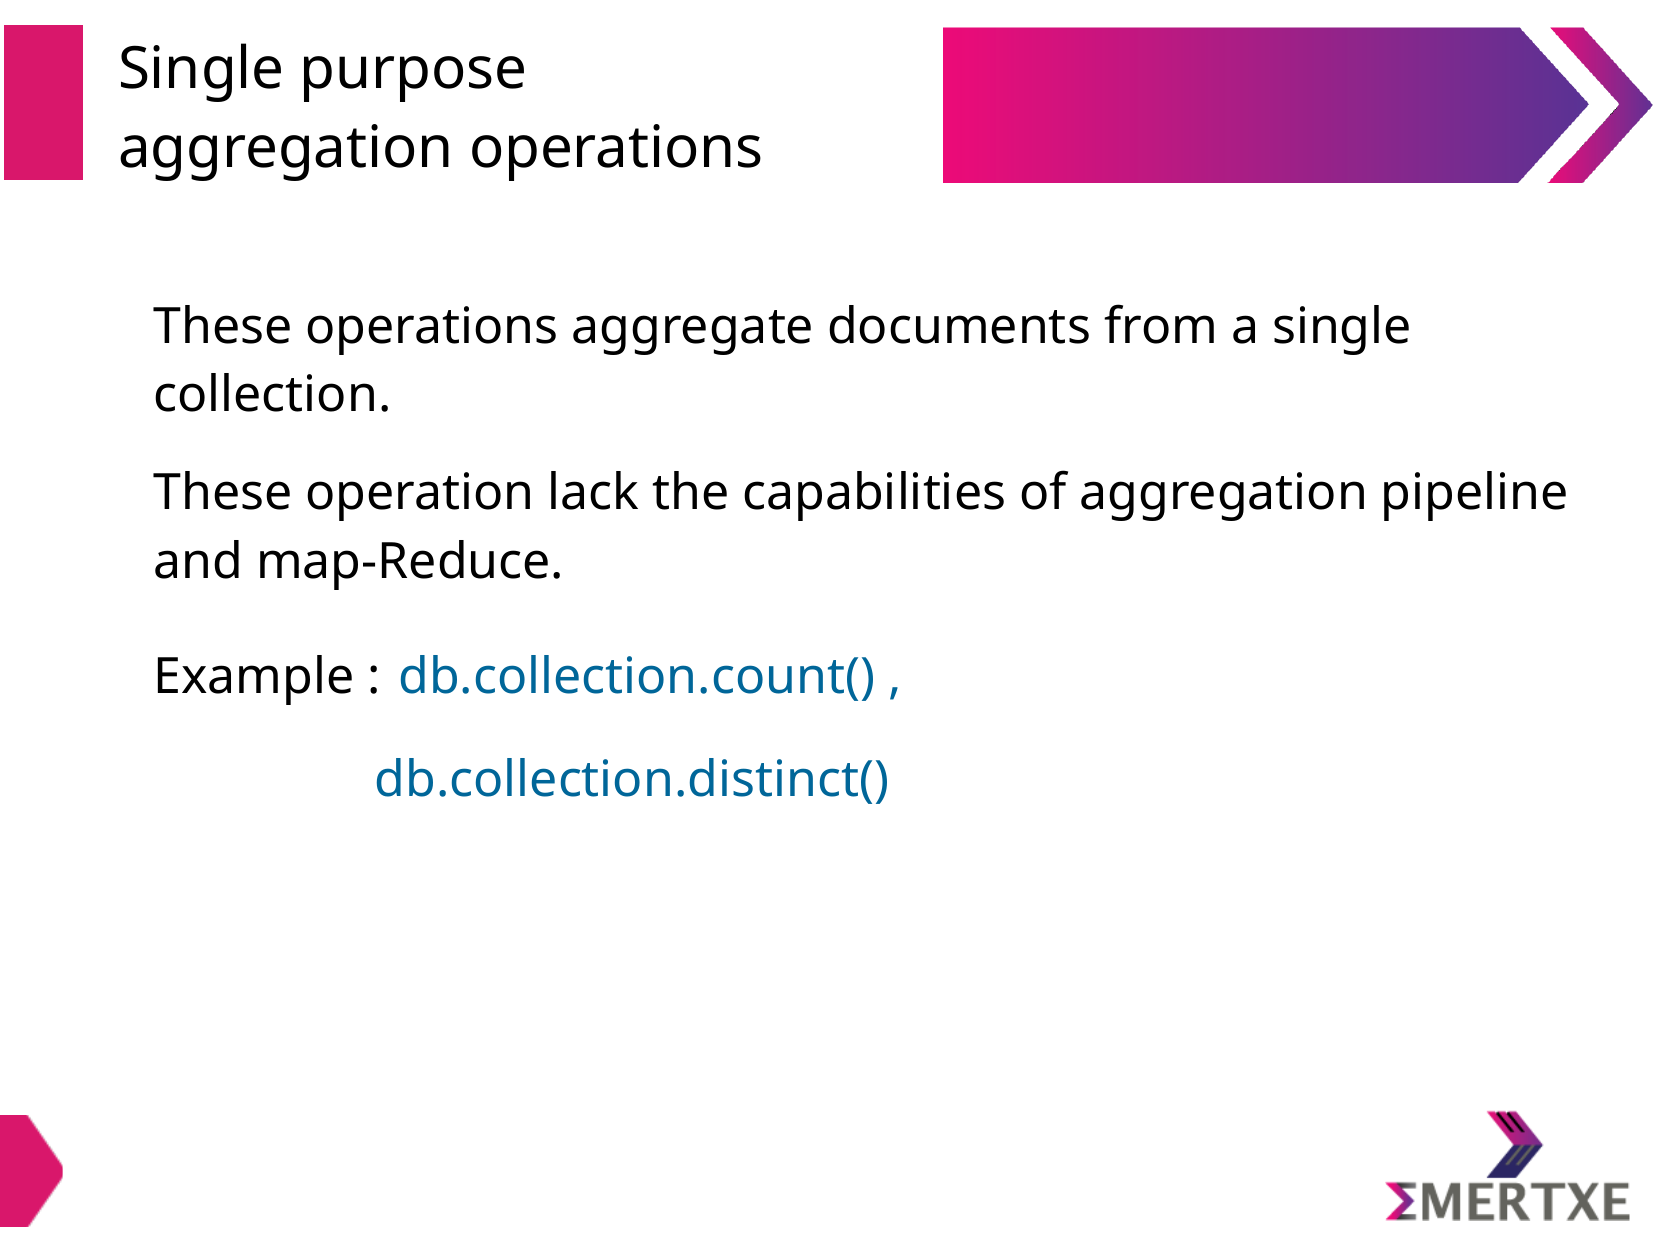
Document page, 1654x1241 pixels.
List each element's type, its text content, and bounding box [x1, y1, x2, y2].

title Single purpose aggregation operations [82, 2, 1571, 210]
picture [1385, 1107, 1631, 1221]
list These operations aggregate documents from a single collection. These operation lack the capabilities of aggregation pipeline and map-Reduce. Example : db.collection.count() , db.collection.distinct() [82, 290, 1571, 1010]
picture [1571, 27, 1653, 183]
